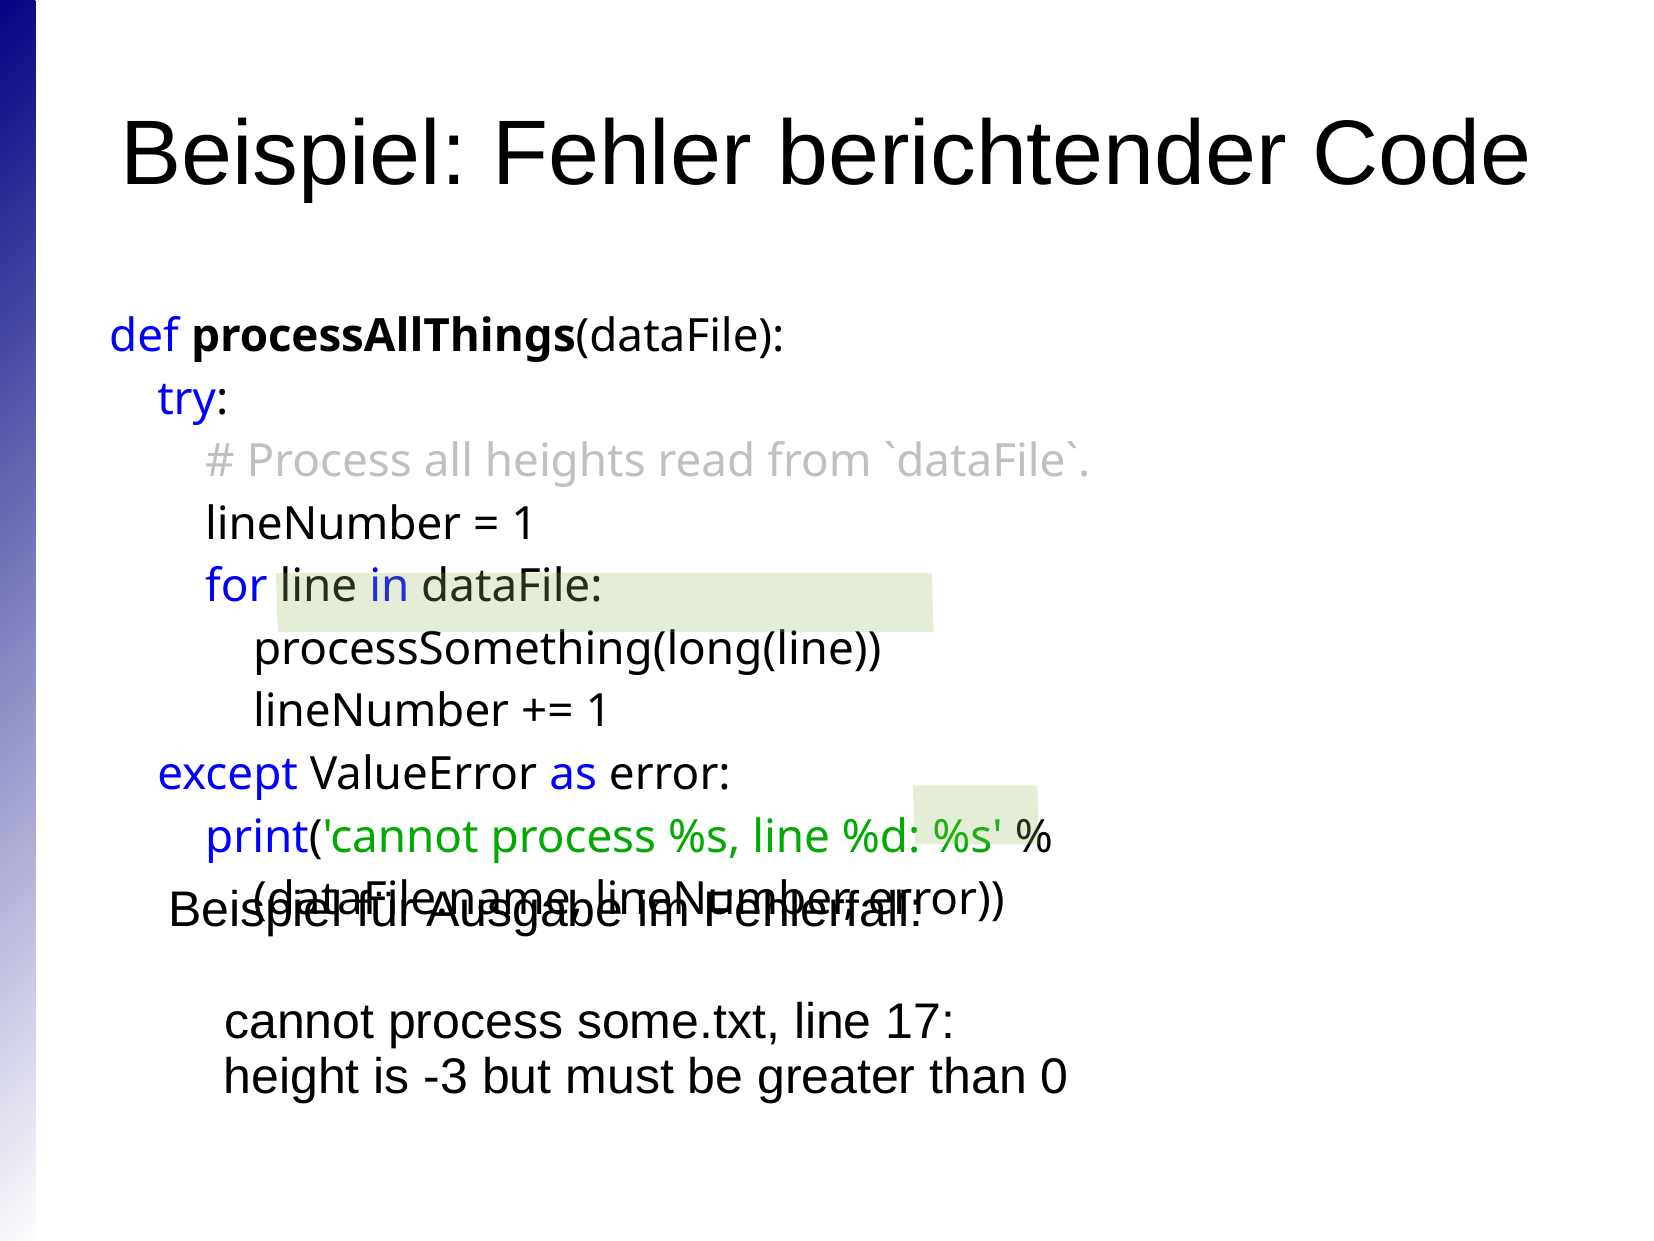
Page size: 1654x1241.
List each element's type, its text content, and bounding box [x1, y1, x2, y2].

text_box [912, 785, 1040, 845]
text_box Beispiel für Ausgabe im Fehlerfall: cannot process some.txt, line 17: height is -3 but must be greater than 0 [153, 874, 1571, 1158]
text_box [275, 572, 934, 632]
title Beispiel: Fehler berichtender Code [82, 49, 1571, 257]
text_box def processAllThings(dataFile): try: # Process all heights read from `dataFile`. lineNumber = 1 for line in dataFile: processSomething(long(line)) lineNumber += 1 except ValueError as error: print('cannot process %s, line %d: %s' % (dataFile.name, lineNumber, error)) [94, 295, 1560, 846]
